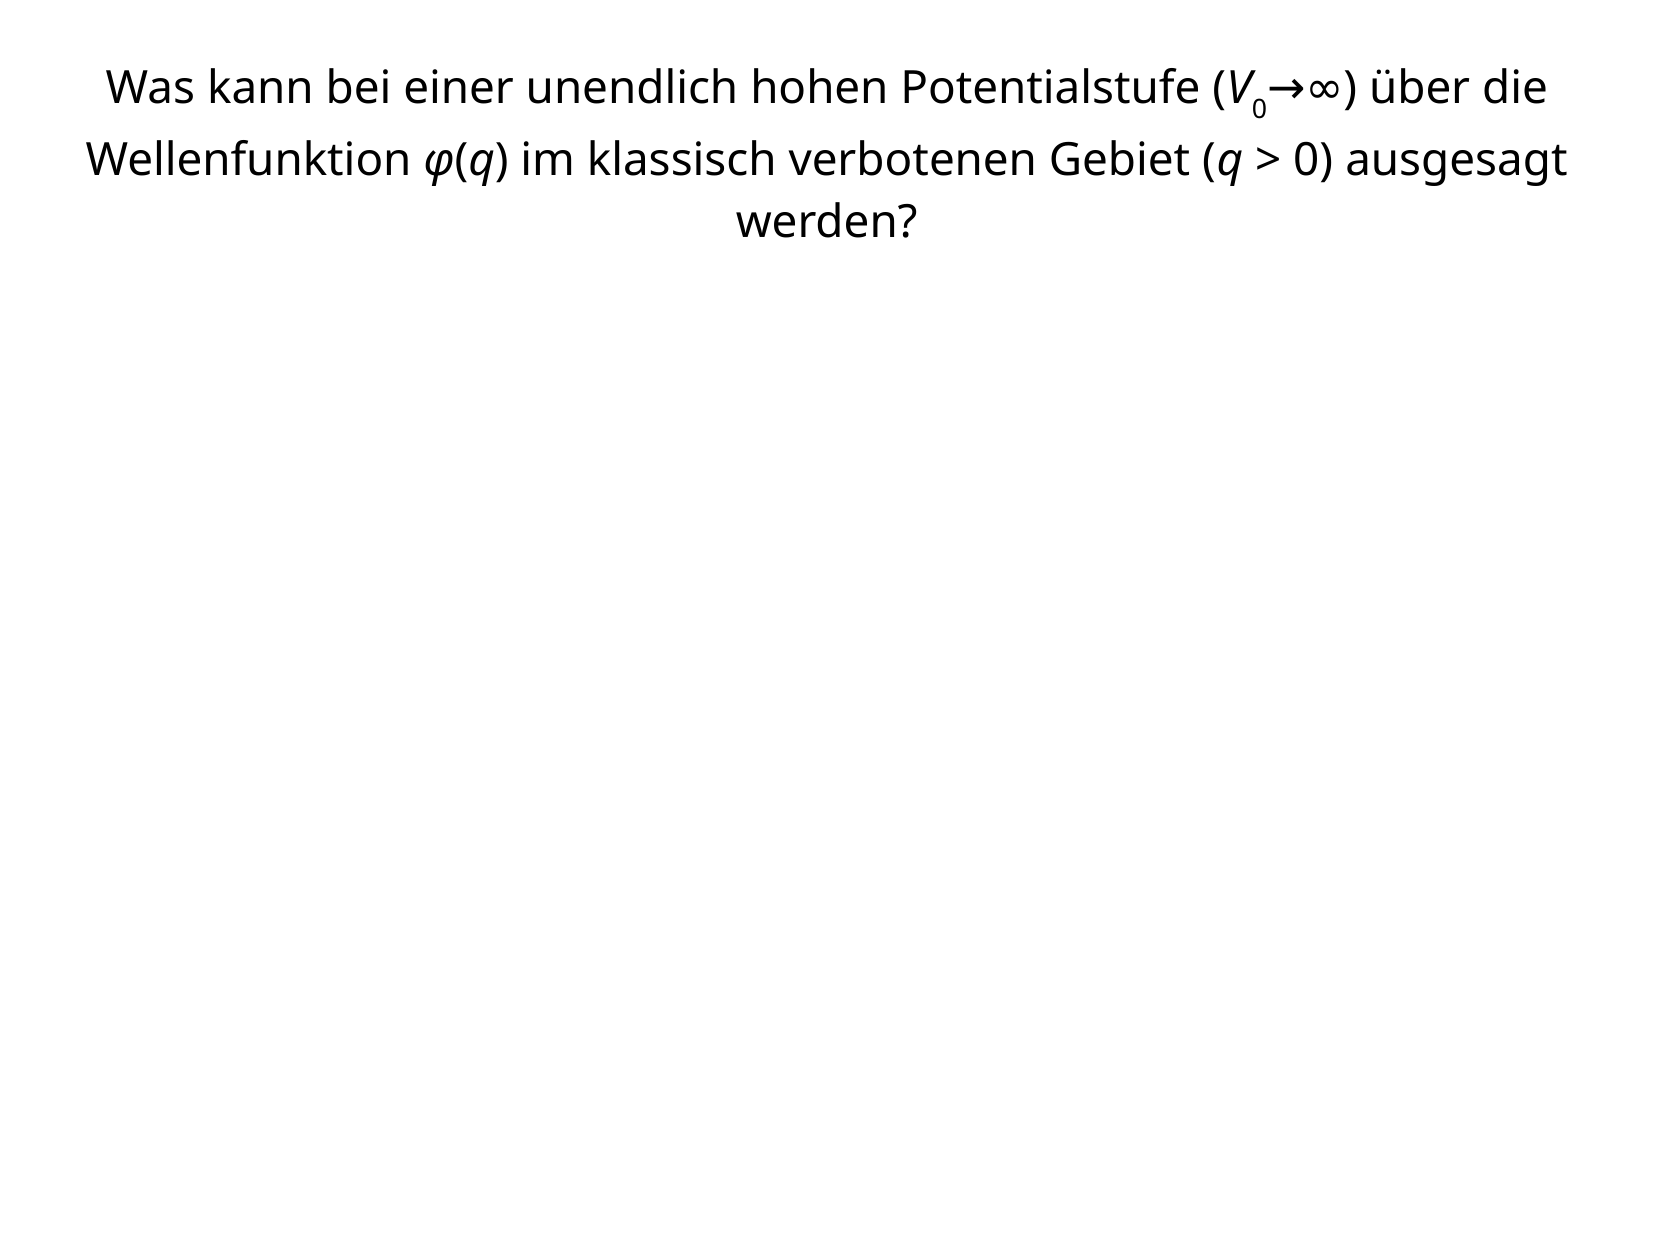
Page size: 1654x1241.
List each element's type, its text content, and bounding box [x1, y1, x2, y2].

title Was kann bei einer unendlich hohen Potentialstufe (V0→∞) über die Wellenfunktion φ(q) im klassisch verbotenen Gebiet (q > 0) ausgesagt werden? [82, 49, 1571, 257]
